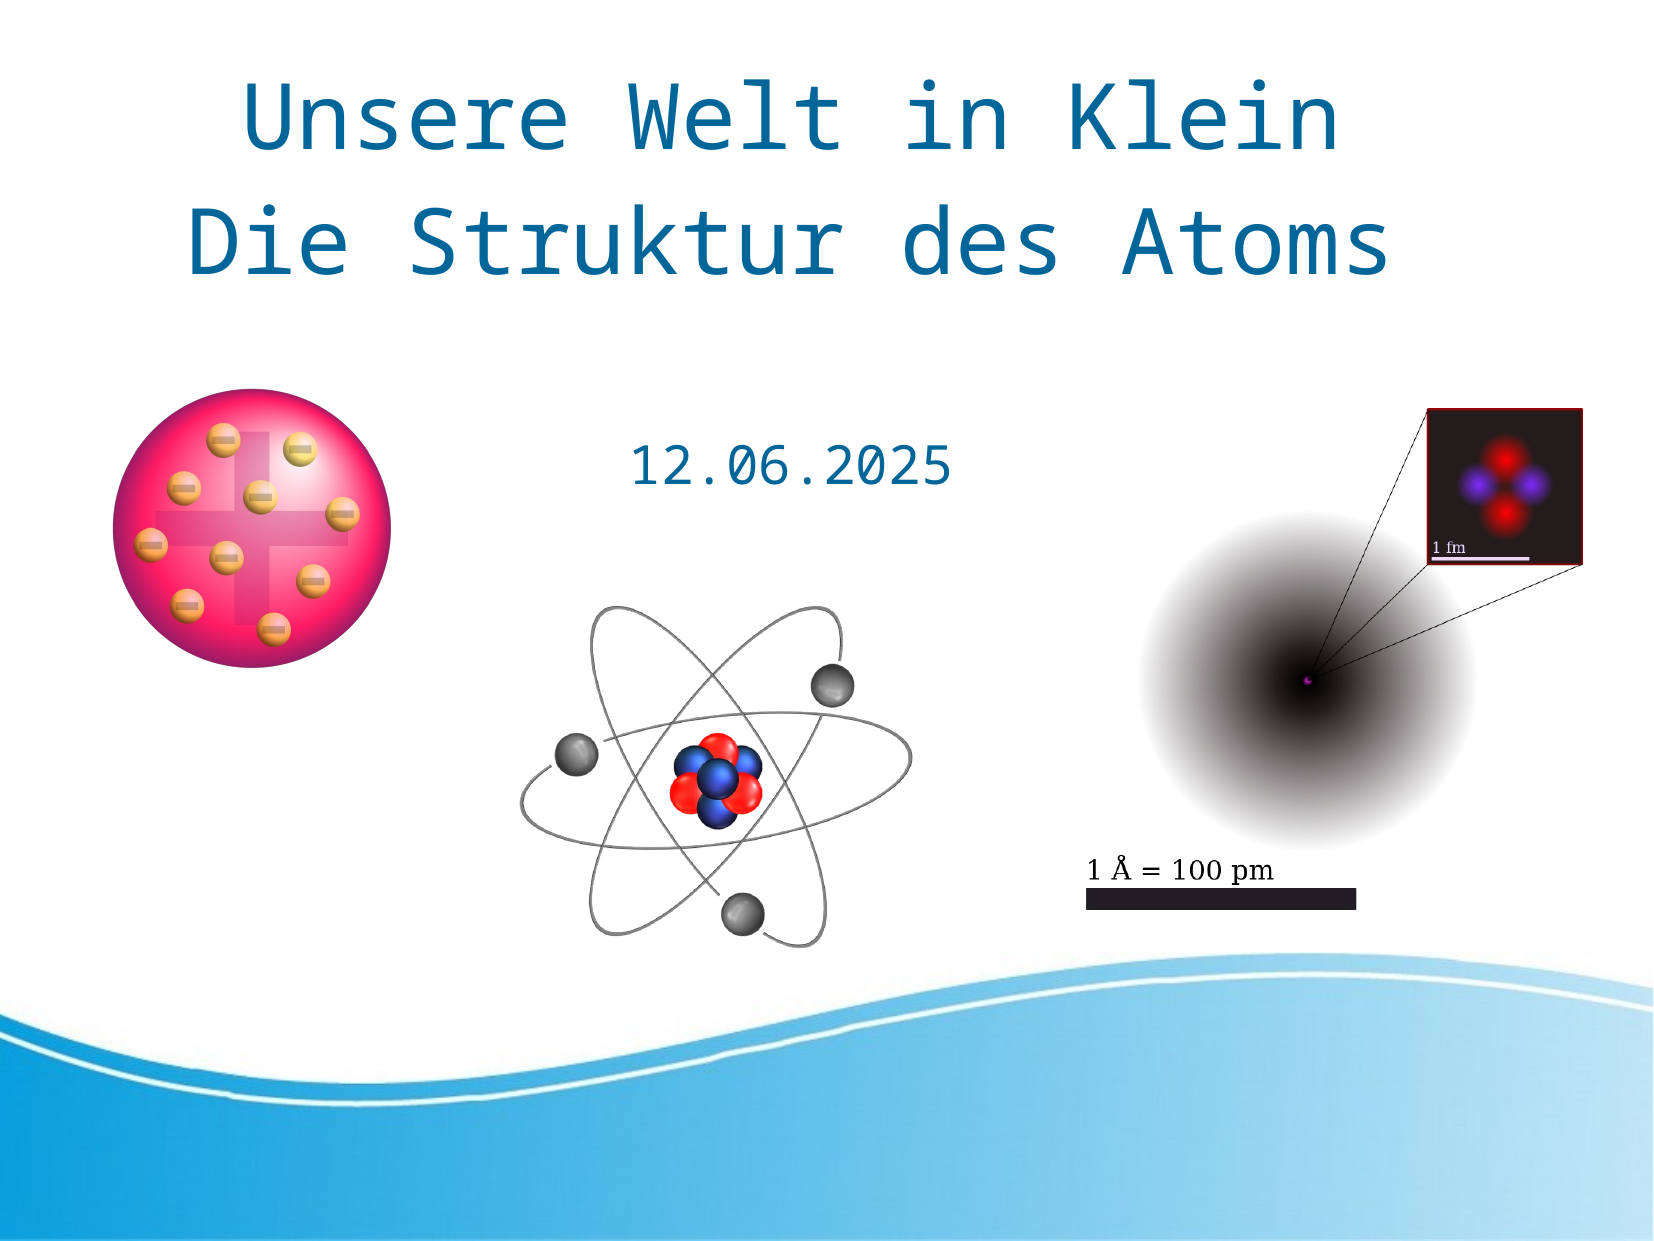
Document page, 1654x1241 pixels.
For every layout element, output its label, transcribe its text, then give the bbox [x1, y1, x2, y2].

picture [101, 377, 402, 679]
title Unsere Welt in Klein Die Struktur des Atoms 12.06.2025 [47, 56, 1536, 497]
picture [1083, 408, 1583, 910]
picture [0, 578, 1654, 1241]
